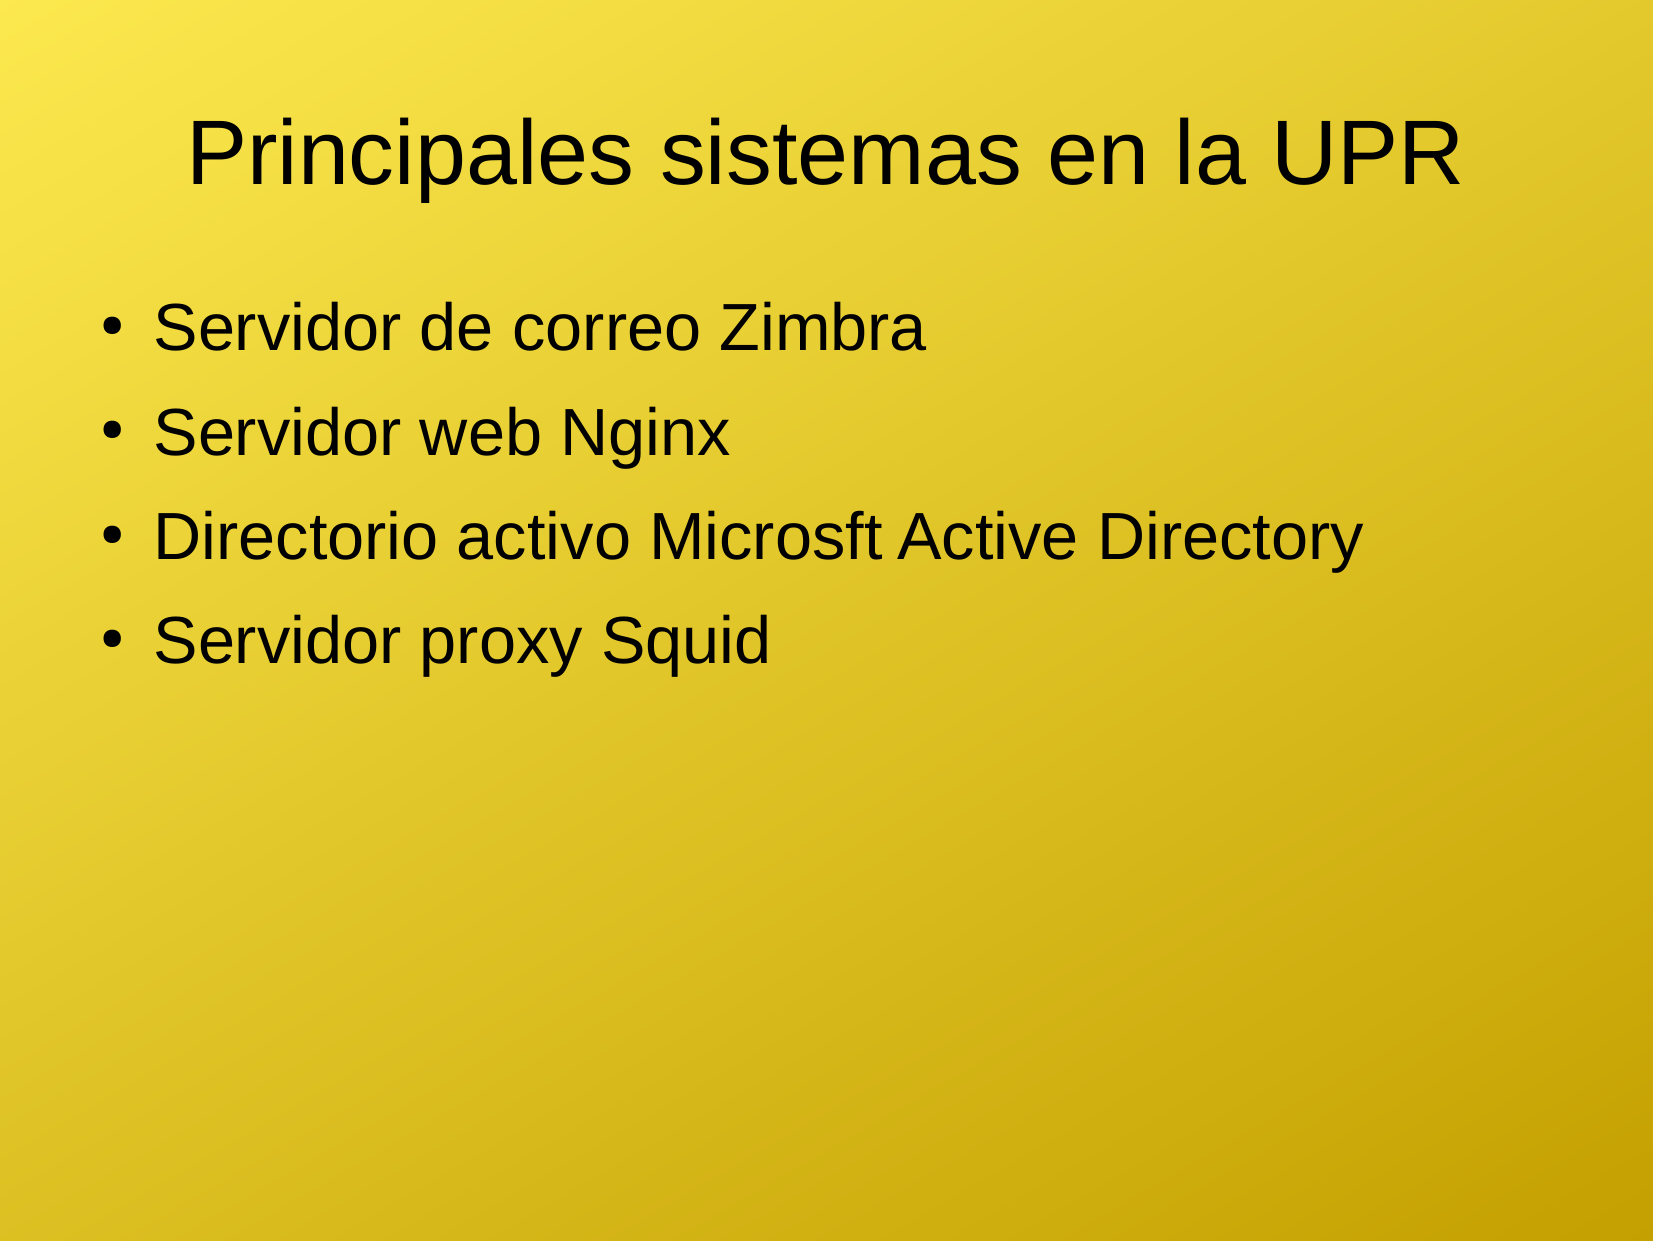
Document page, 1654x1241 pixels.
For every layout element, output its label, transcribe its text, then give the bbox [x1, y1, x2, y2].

list Servidor de correo Zimbra Servidor web Nginx Directorio activo Microsft Active Directory Servidor proxy Squid [82, 290, 1571, 1010]
title Principales sistemas en la UPR [82, 49, 1571, 257]
